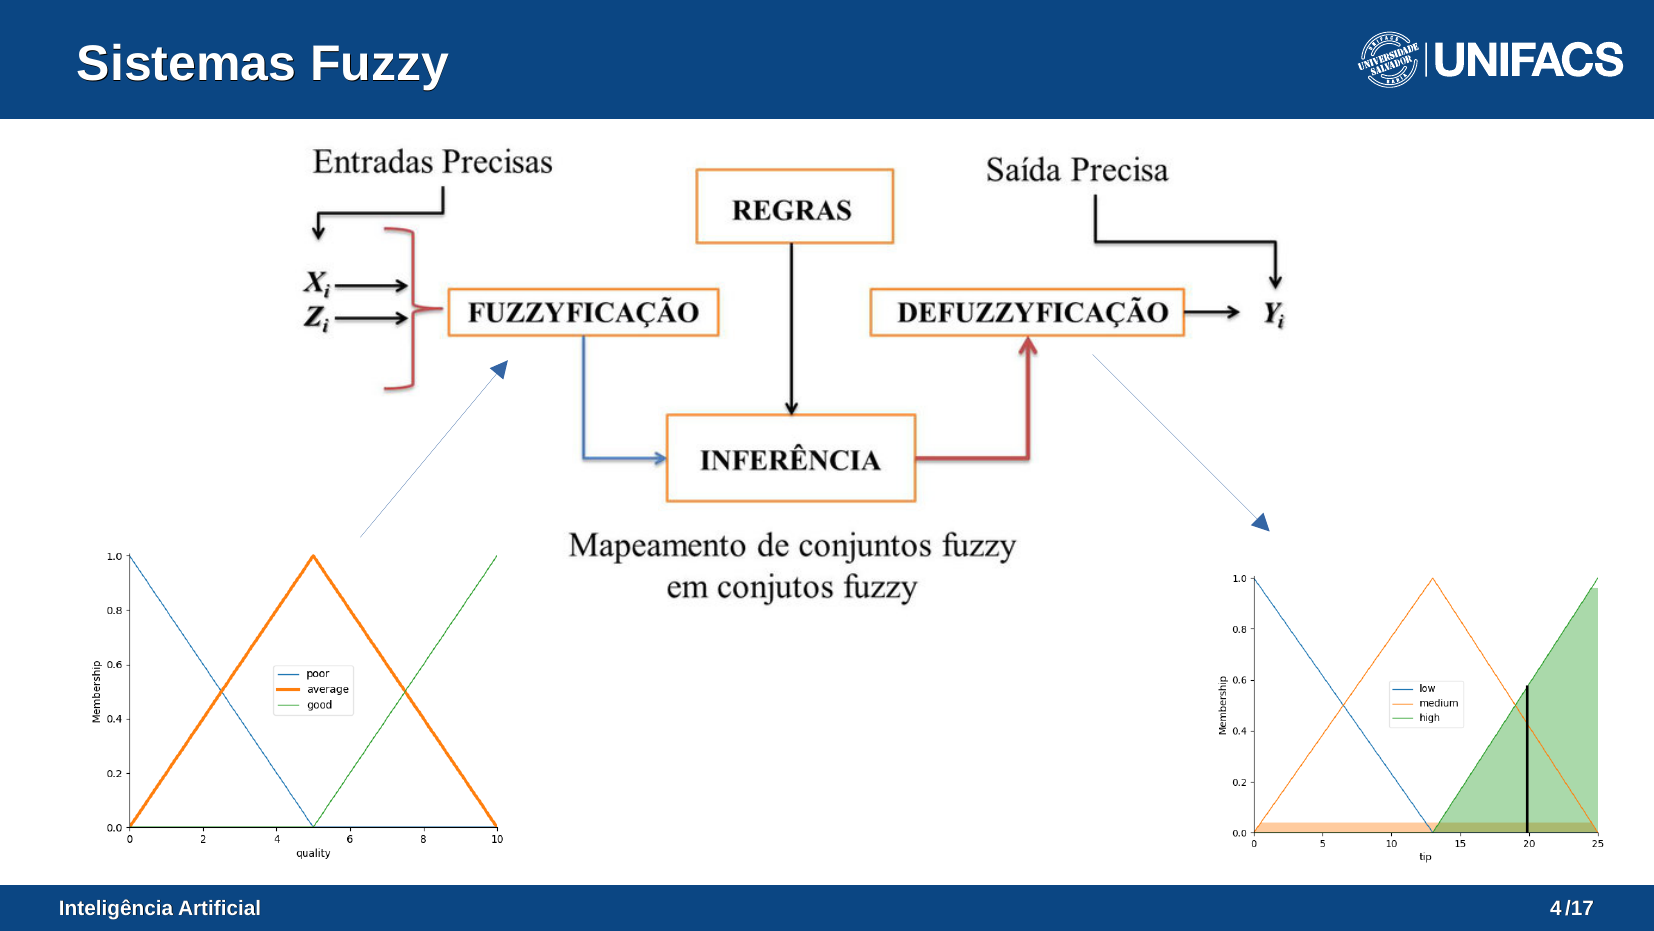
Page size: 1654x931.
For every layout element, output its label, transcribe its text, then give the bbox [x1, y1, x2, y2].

text_box Sistemas Fuzzy [76, 7, 1241, 119]
picture [70, 129, 1642, 869]
